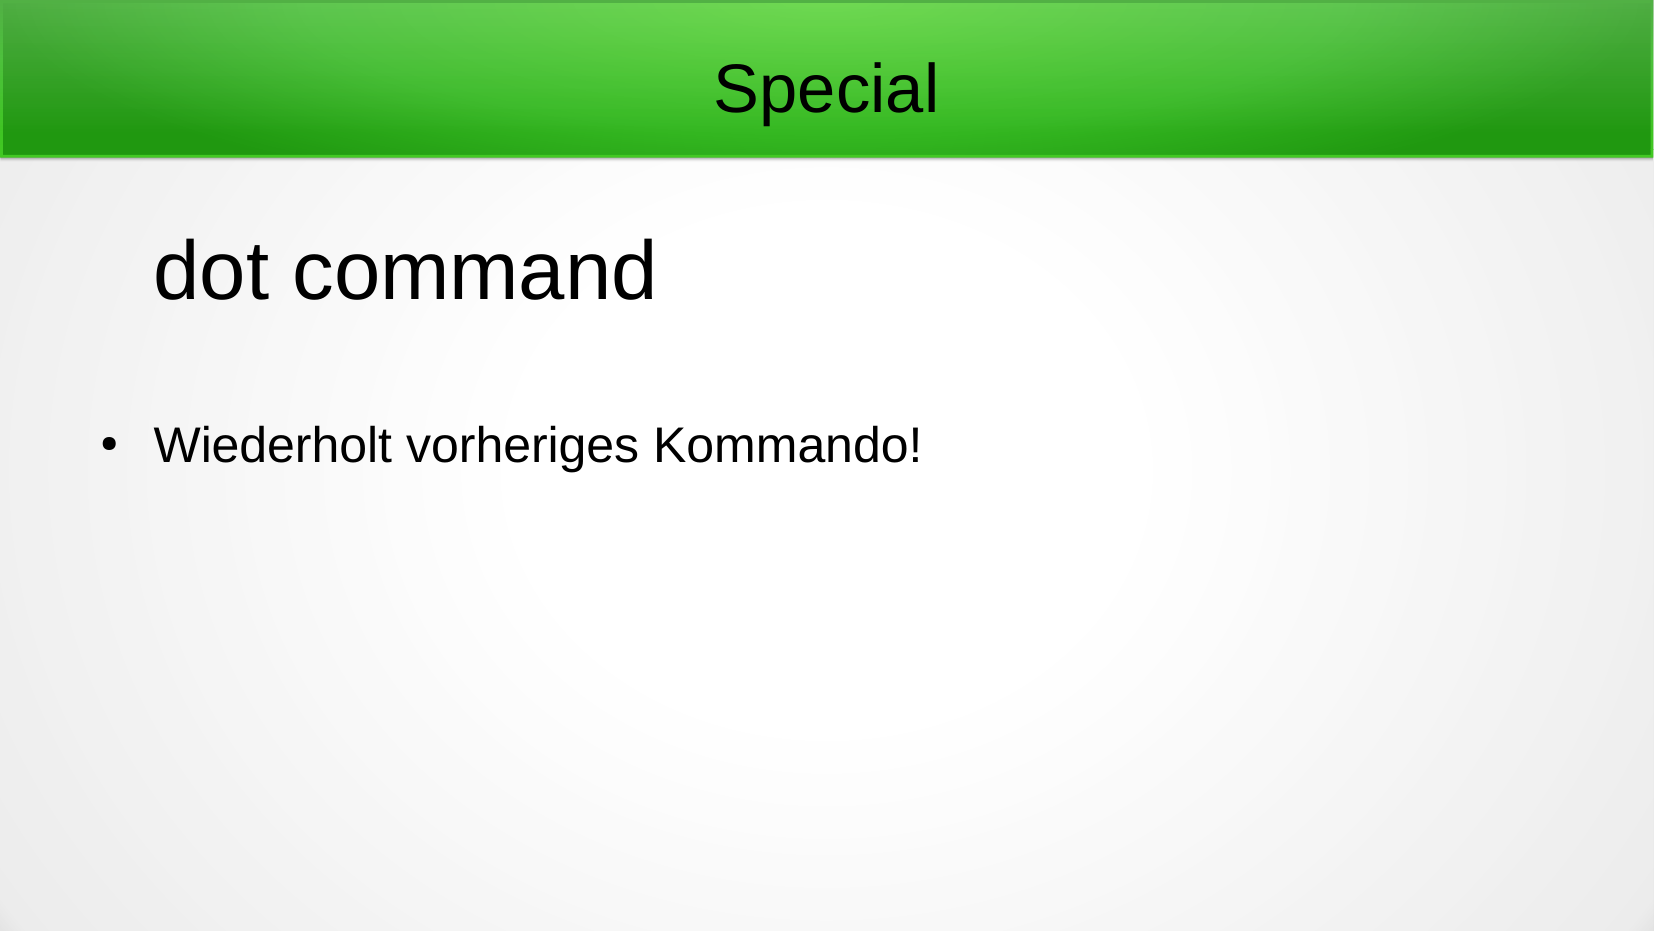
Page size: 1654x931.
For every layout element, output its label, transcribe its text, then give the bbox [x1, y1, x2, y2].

title Special [82, 35, 1571, 142]
list dot command Wiederholt vorheriges Kommando! [82, 224, 1571, 764]
